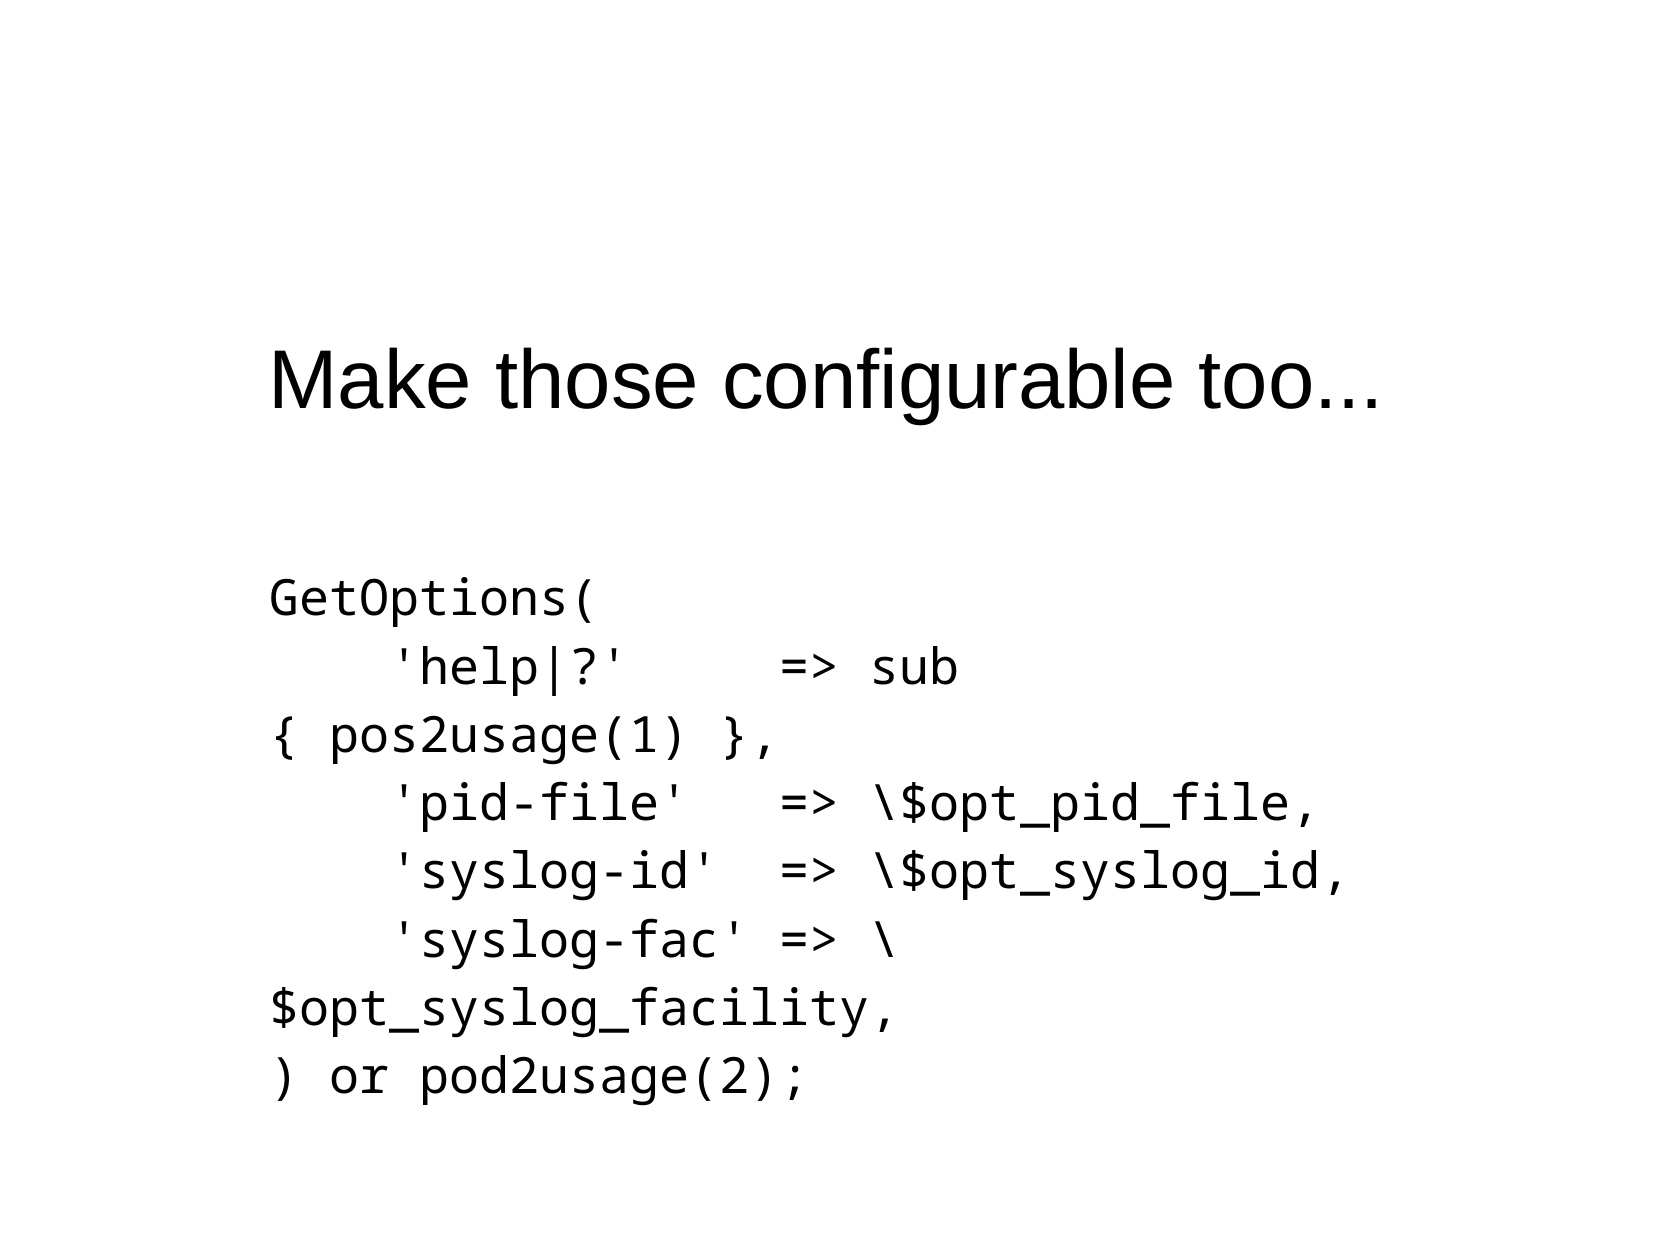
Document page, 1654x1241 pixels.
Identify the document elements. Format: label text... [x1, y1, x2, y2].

subtitle Make those configurable too... [82, 49, 1571, 1010]
text_box GetOptions( 'help|?' => sub { pos2usage(1) }, 'pid-file' => \$opt_pid_file, 'syslog-id' => \$opt_syslog_id, 'syslog-fac' => \$opt_syslog_facility, ) or pod2usage(2); [255, 555, 1411, 1051]
